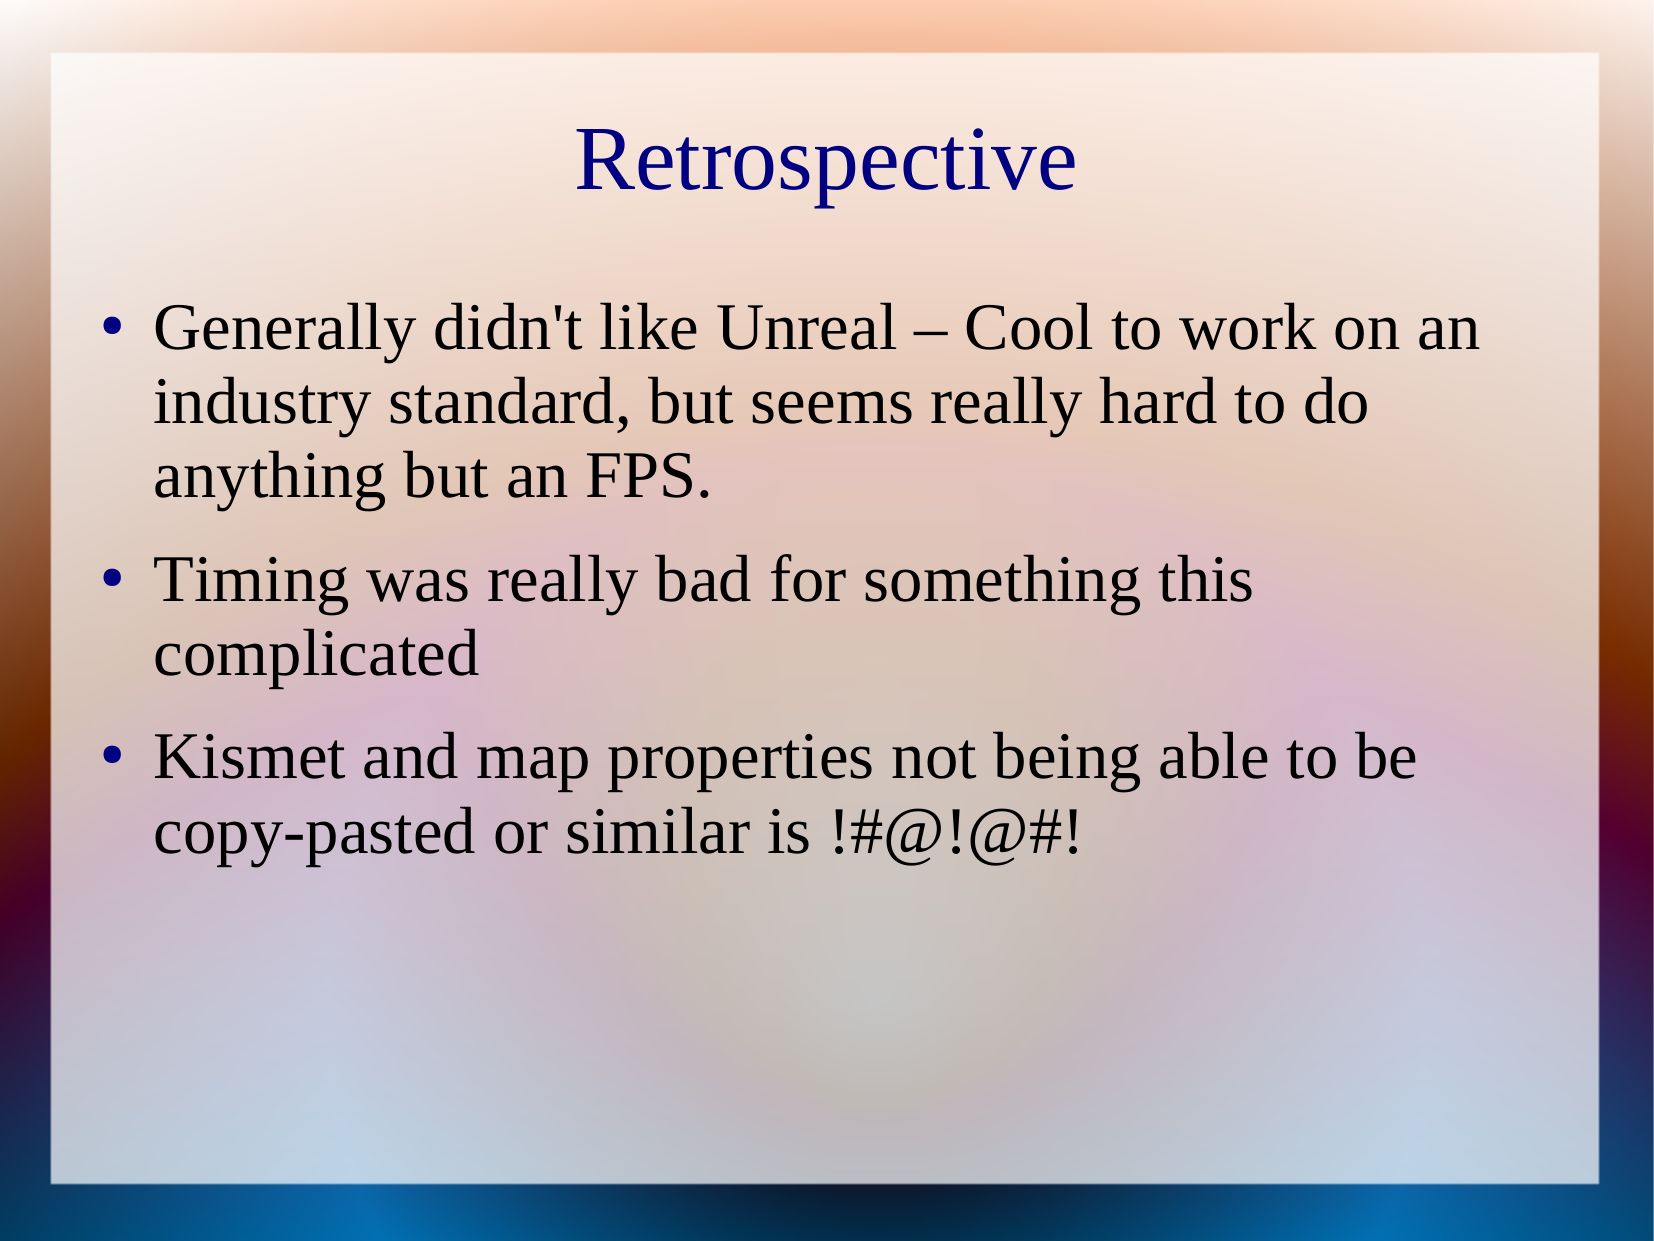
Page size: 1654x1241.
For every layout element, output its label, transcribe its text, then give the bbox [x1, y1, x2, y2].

title Retrospective [82, 55, 1571, 263]
picture [0, 0, 1654, 1241]
list Generally didn't like Unreal – Cool to work on an industry standard, but seems really hard to do anything but an FPS. Timing was really bad for something this complicated Kismet and map properties not being able to be copy-pasted or similar is !#@!@#! [82, 290, 1571, 1034]
